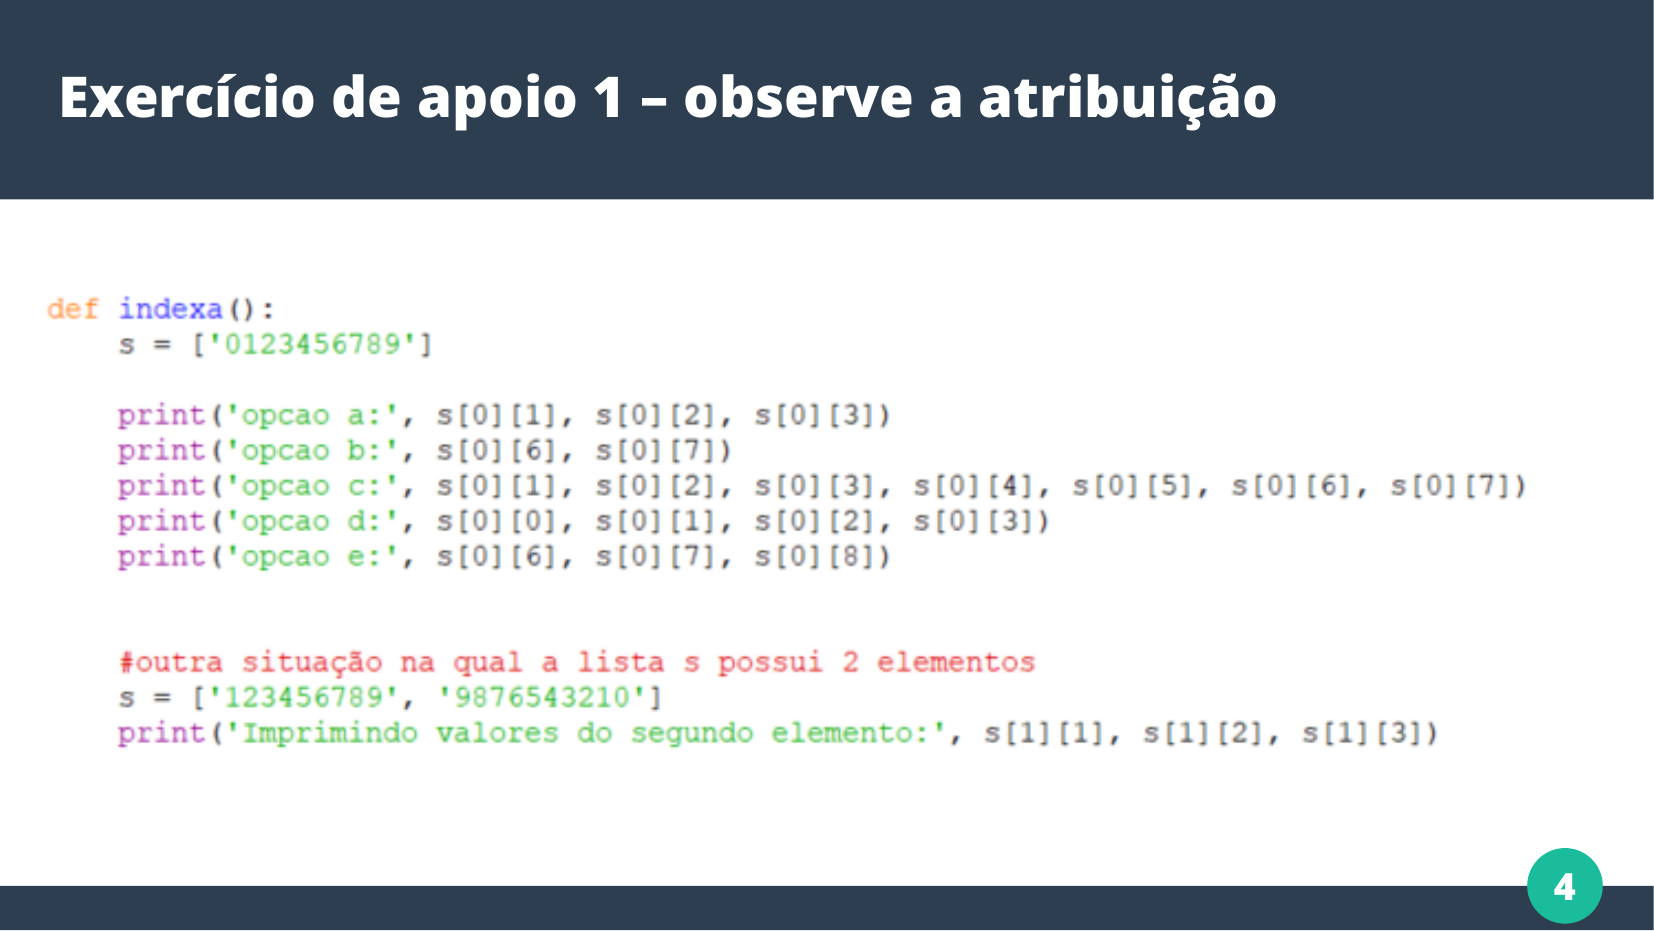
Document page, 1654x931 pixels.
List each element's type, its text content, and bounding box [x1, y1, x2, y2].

picture [44, 295, 1625, 827]
title Exercício de apoio 1 – observe a atribuição [59, 37, 1595, 155]
